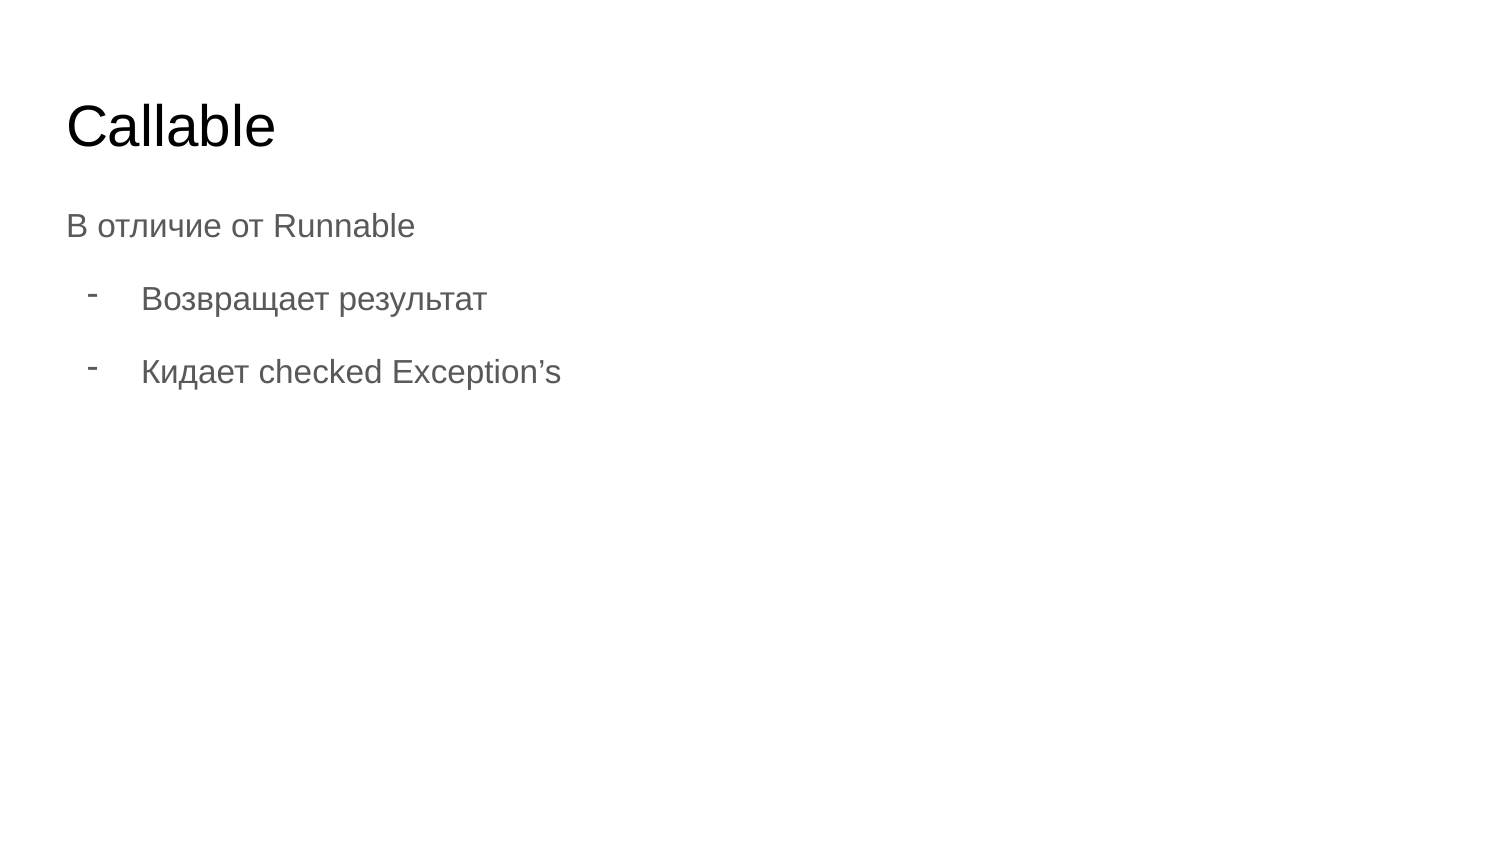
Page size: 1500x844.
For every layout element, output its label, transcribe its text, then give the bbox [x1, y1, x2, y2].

title Callable [51, 72, 1449, 167]
list В отличие от Runnable Возвращает результат Кидает checked Exception’s [51, 189, 1284, 750]
